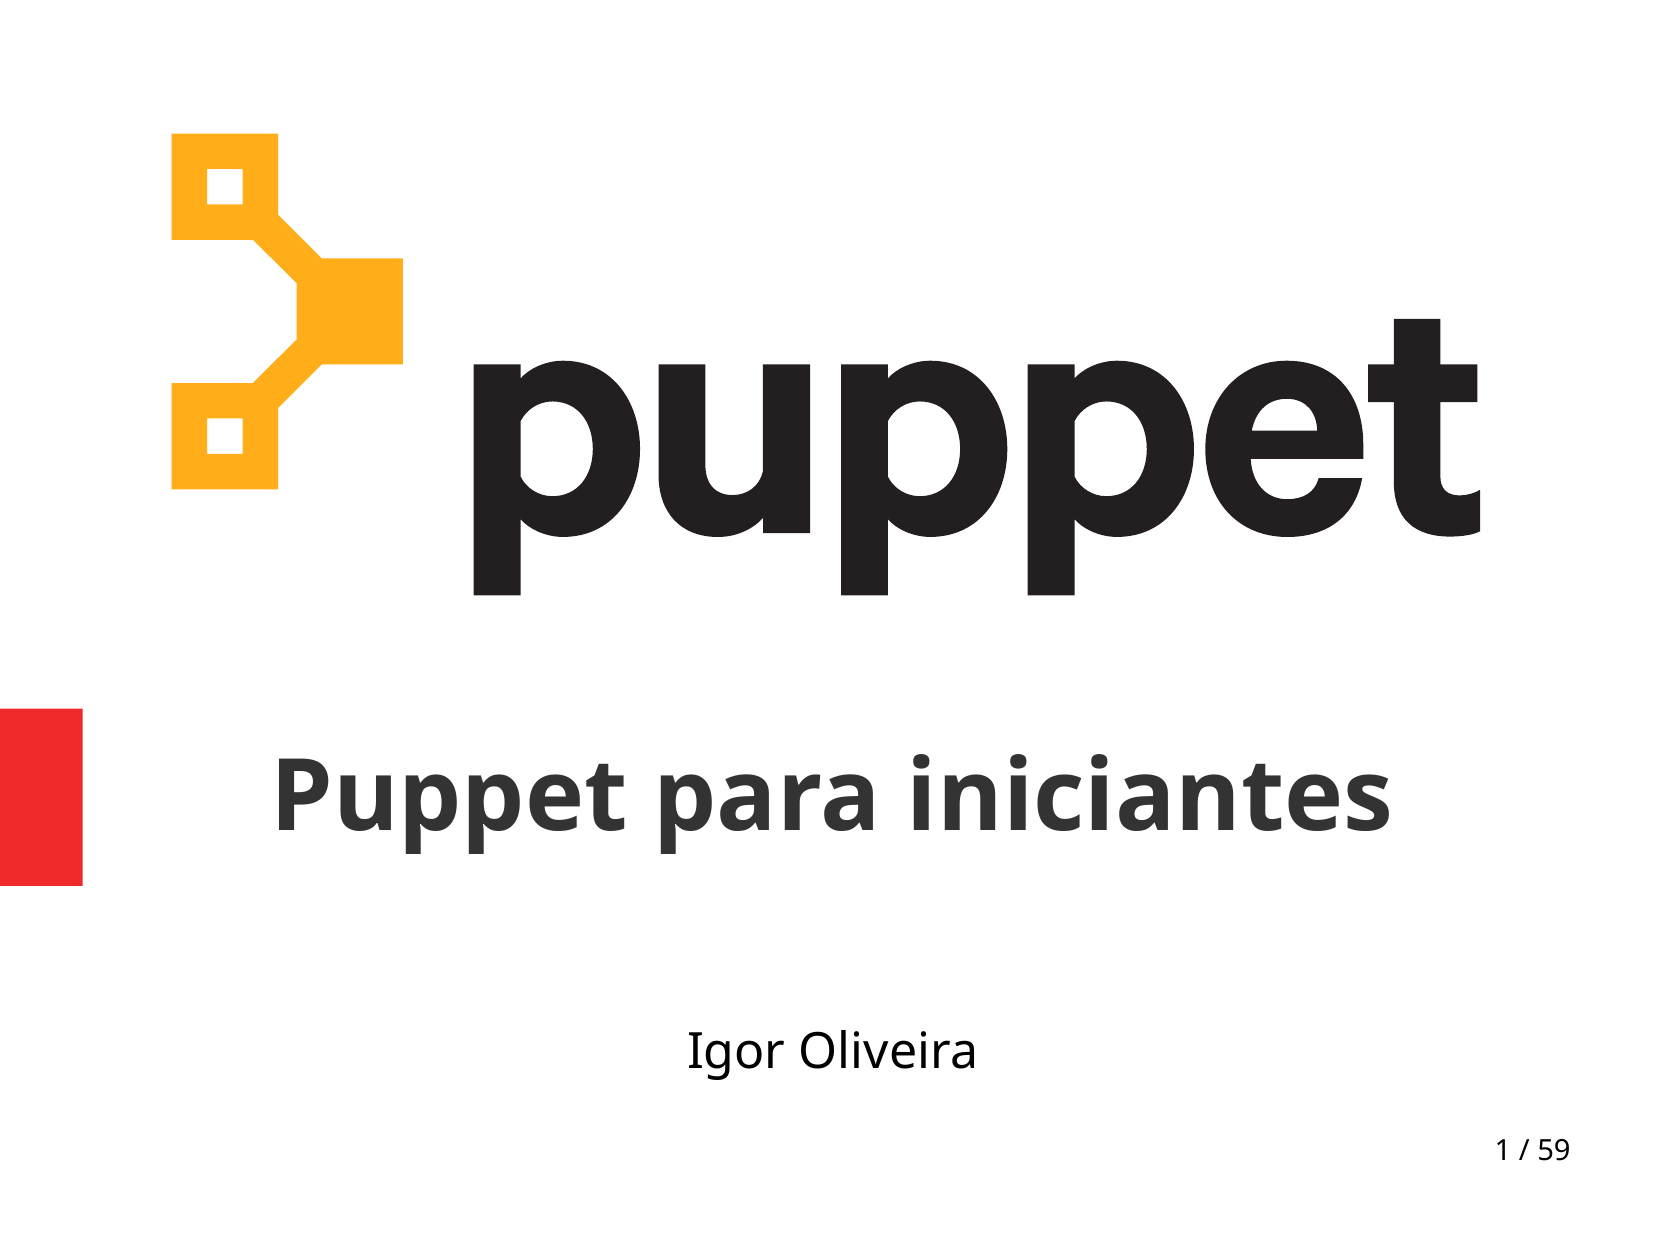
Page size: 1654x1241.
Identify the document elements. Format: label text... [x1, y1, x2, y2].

picture [134, 106, 1514, 626]
subtitle Igor Oliveira [129, 968, 1536, 1130]
title Puppet para iniciantes [129, 655, 1536, 928]
